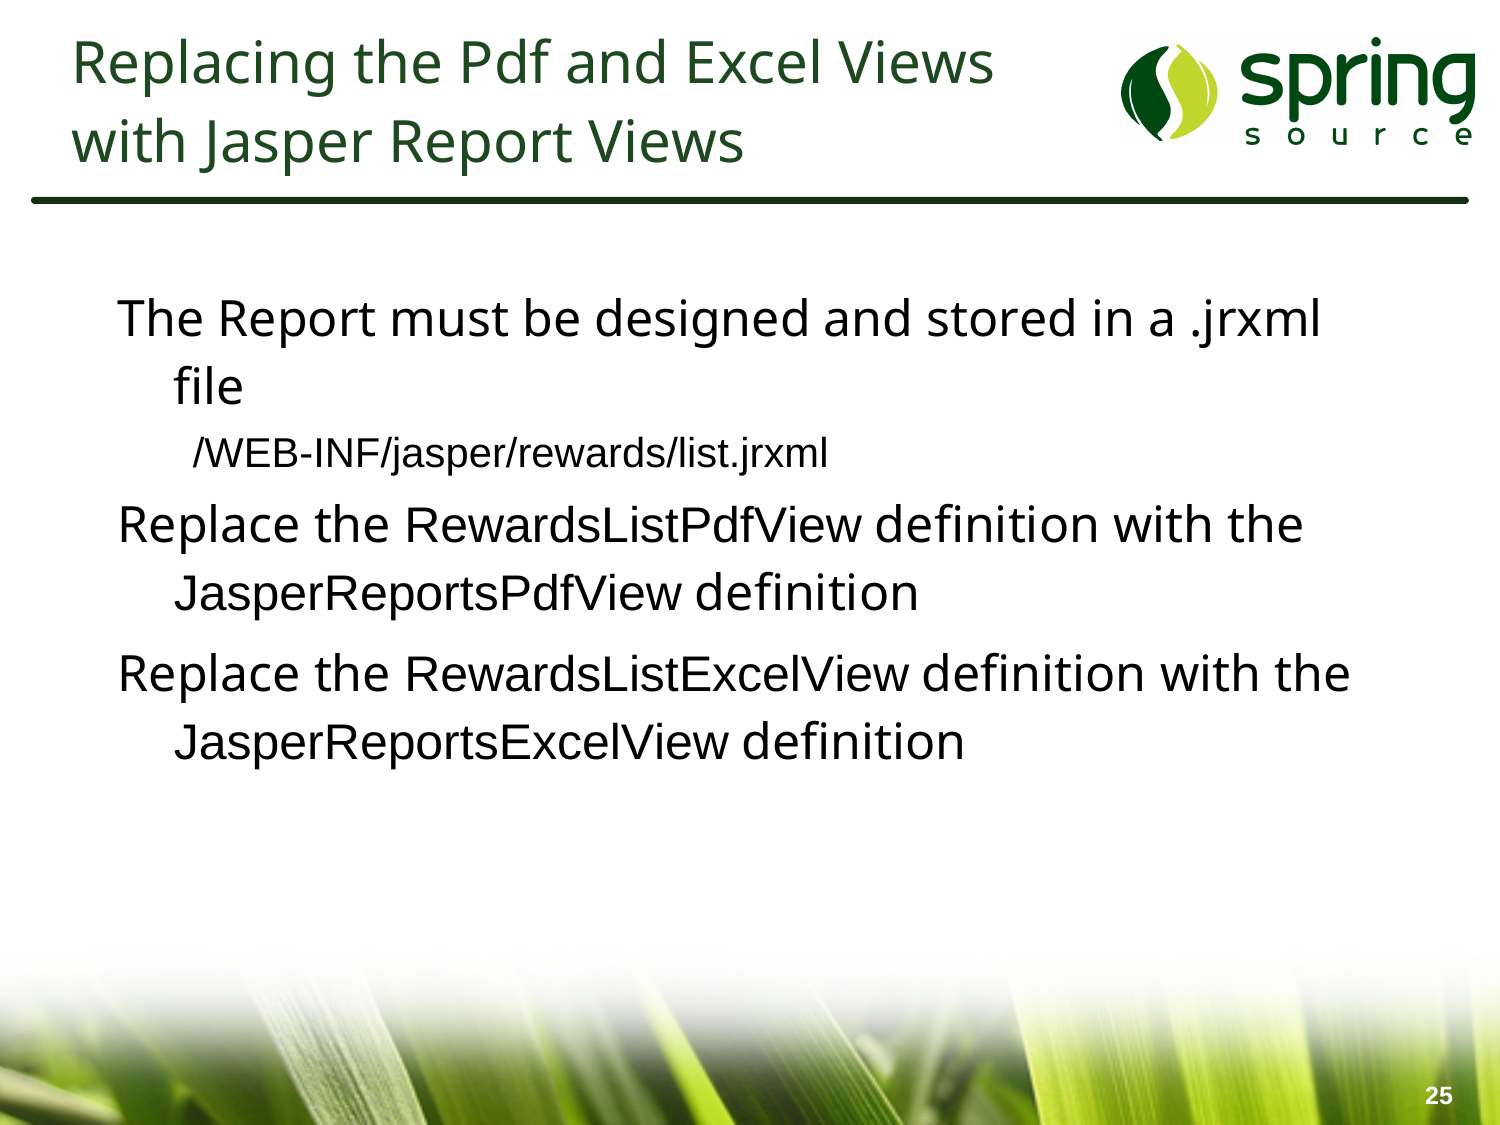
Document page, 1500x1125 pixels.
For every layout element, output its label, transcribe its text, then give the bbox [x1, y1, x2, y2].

list The Report must be designed and stored in a .jrxml file /WEB-INF/jasper/rewards/list.jrxml Replace the RewardsListPdfView definition with the JasperReportsPdfView definition Replace the RewardsListExcelView definition with the JasperReportsExcelView definition [103, 275, 1394, 938]
picture [1121, 37, 1475, 145]
title Replacing the Pdf and Excel Views with Jasper Report Views [56, 13, 1089, 176]
picture [0, 944, 1500, 1125]
